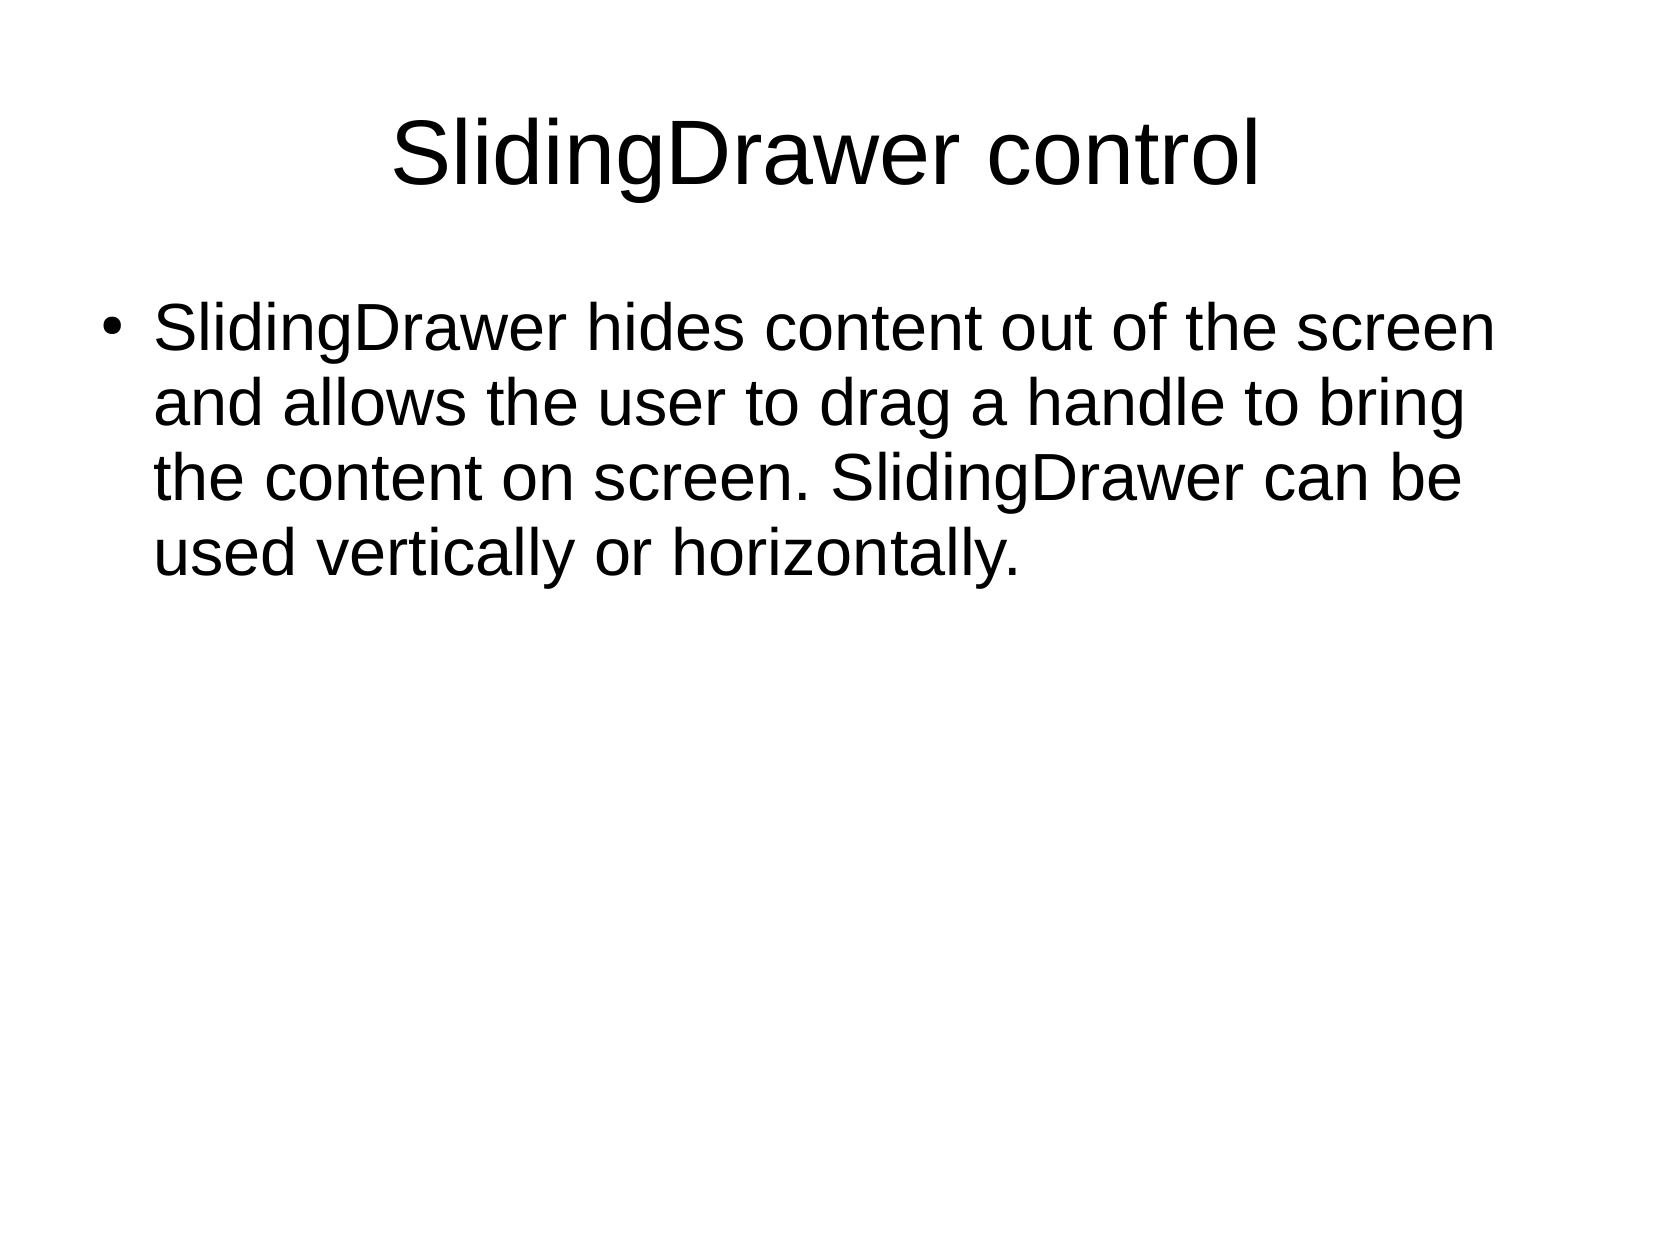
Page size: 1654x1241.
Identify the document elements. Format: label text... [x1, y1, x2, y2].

title SlidingDrawer control [82, 56, 1571, 250]
list SlidingDrawer hides content out of the screen and allows the user to drag a handle to bring the content on screen. SlidingDrawer can be used vertically or horizontally. [82, 290, 1571, 1094]
